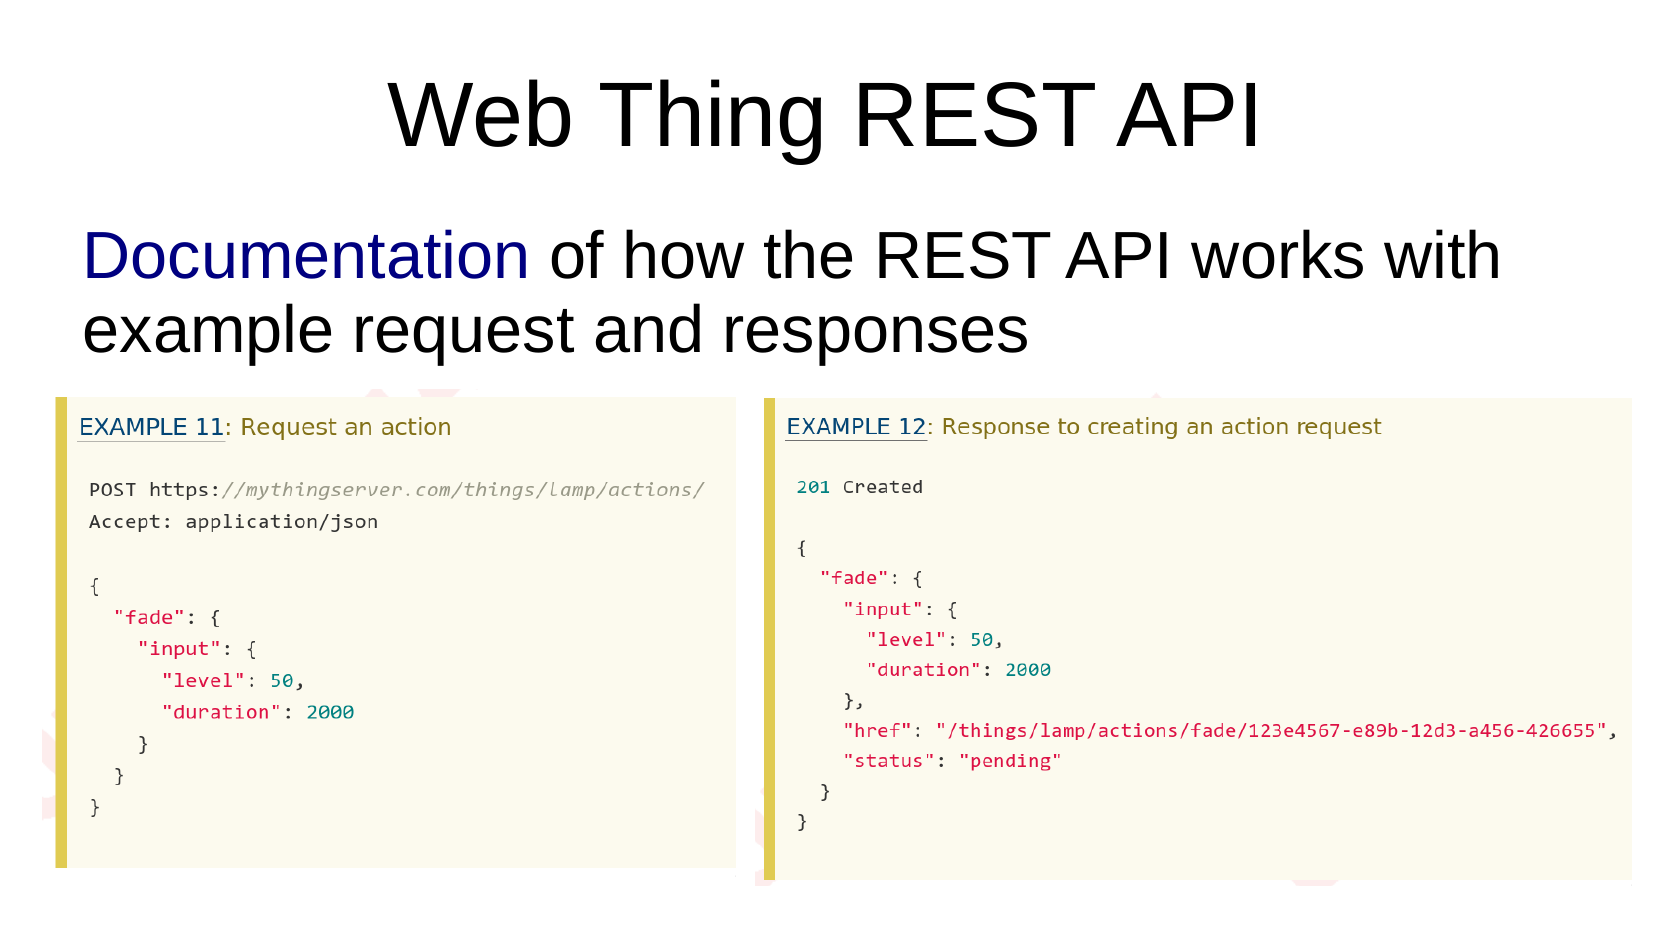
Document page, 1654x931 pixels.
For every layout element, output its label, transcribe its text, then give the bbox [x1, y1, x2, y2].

title Web Thing REST API [82, 37, 1571, 193]
list Documentation of how the REST API works with example request and responses [82, 217, 1571, 758]
picture [42, 389, 736, 877]
picture [755, 392, 1632, 886]
